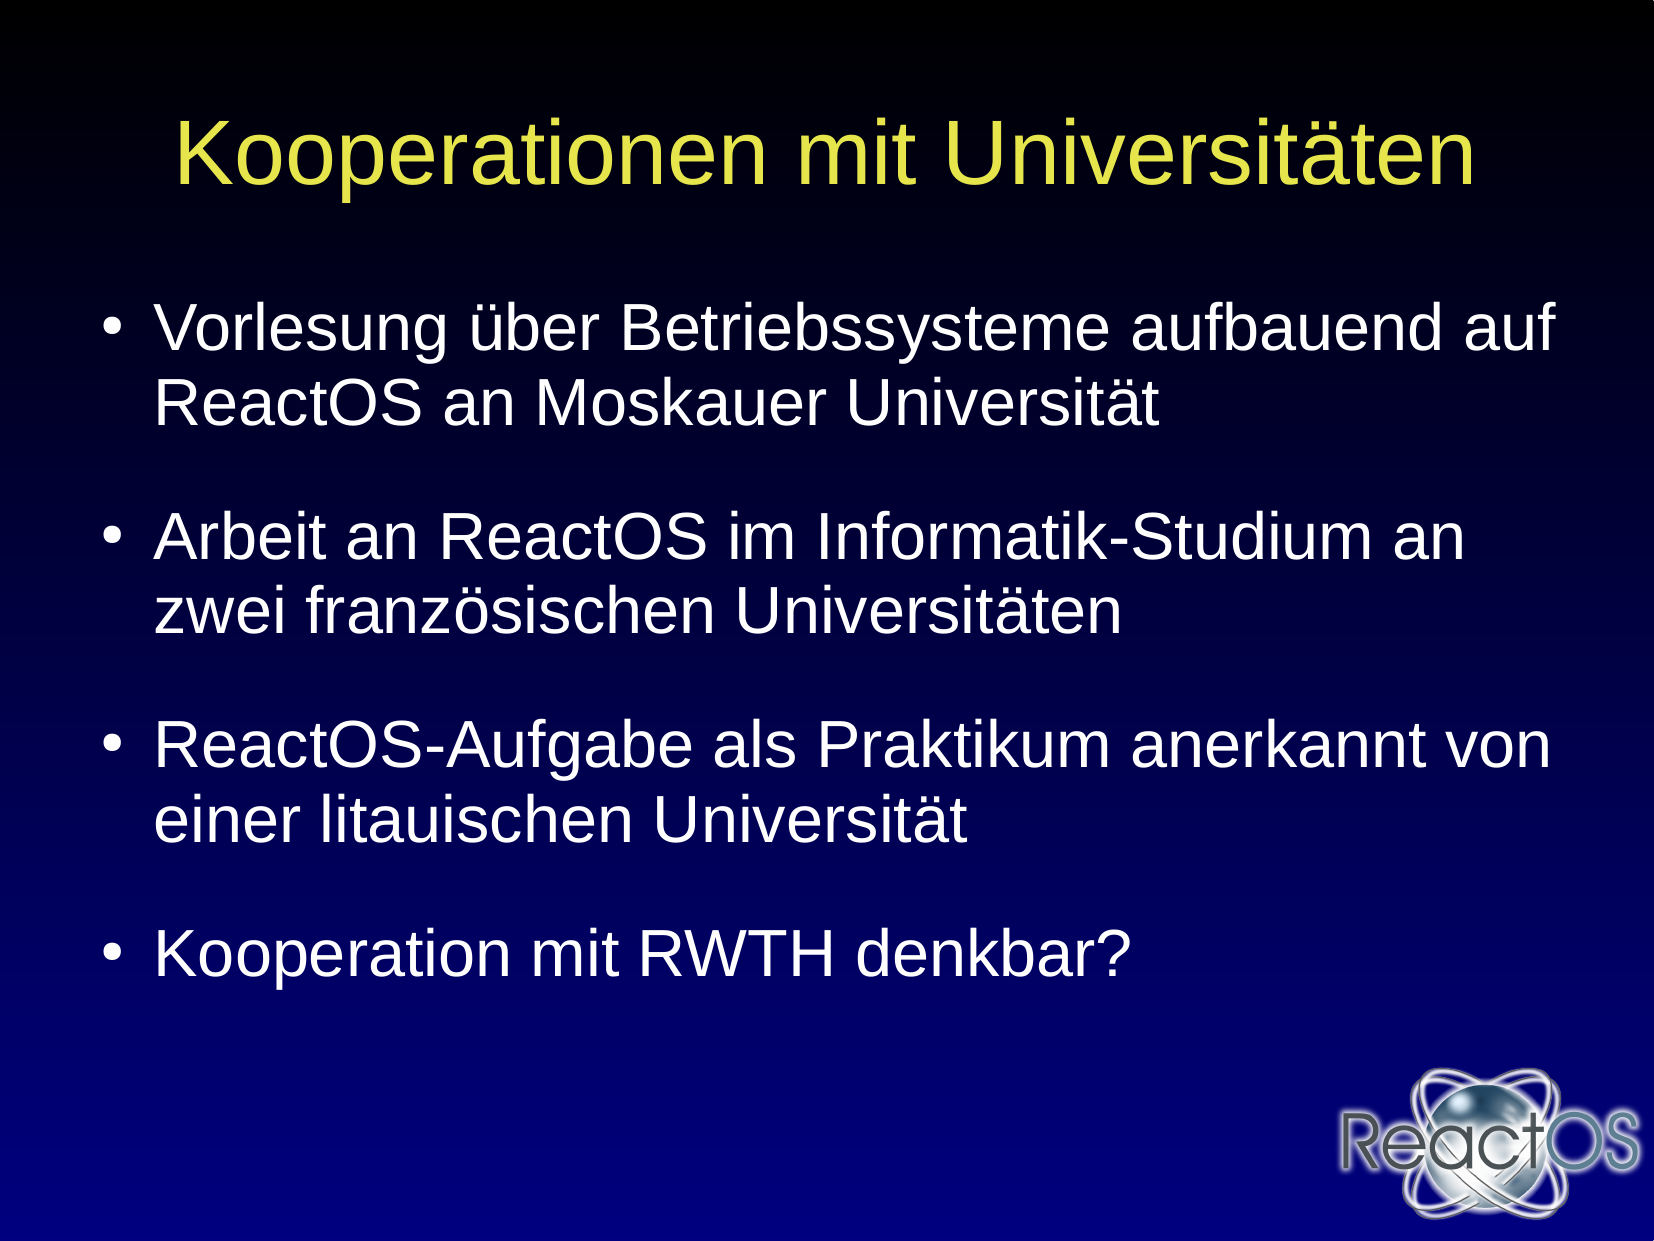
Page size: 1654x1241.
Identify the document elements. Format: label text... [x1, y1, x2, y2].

picture [1328, 1055, 1654, 1235]
list Vorlesung über Betriebssysteme aufbauend auf ReactOS an Moskauer Universität Arbeit an ReactOS im Informatik-Studium an zwei französischen Universitäten ReactOS-Aufgabe als Praktikum anerkannt von einer litauischen Universität Kooperation mit RWTH denkbar? [82, 290, 1571, 1010]
title Kooperationen mit Universitäten [82, 49, 1571, 257]
